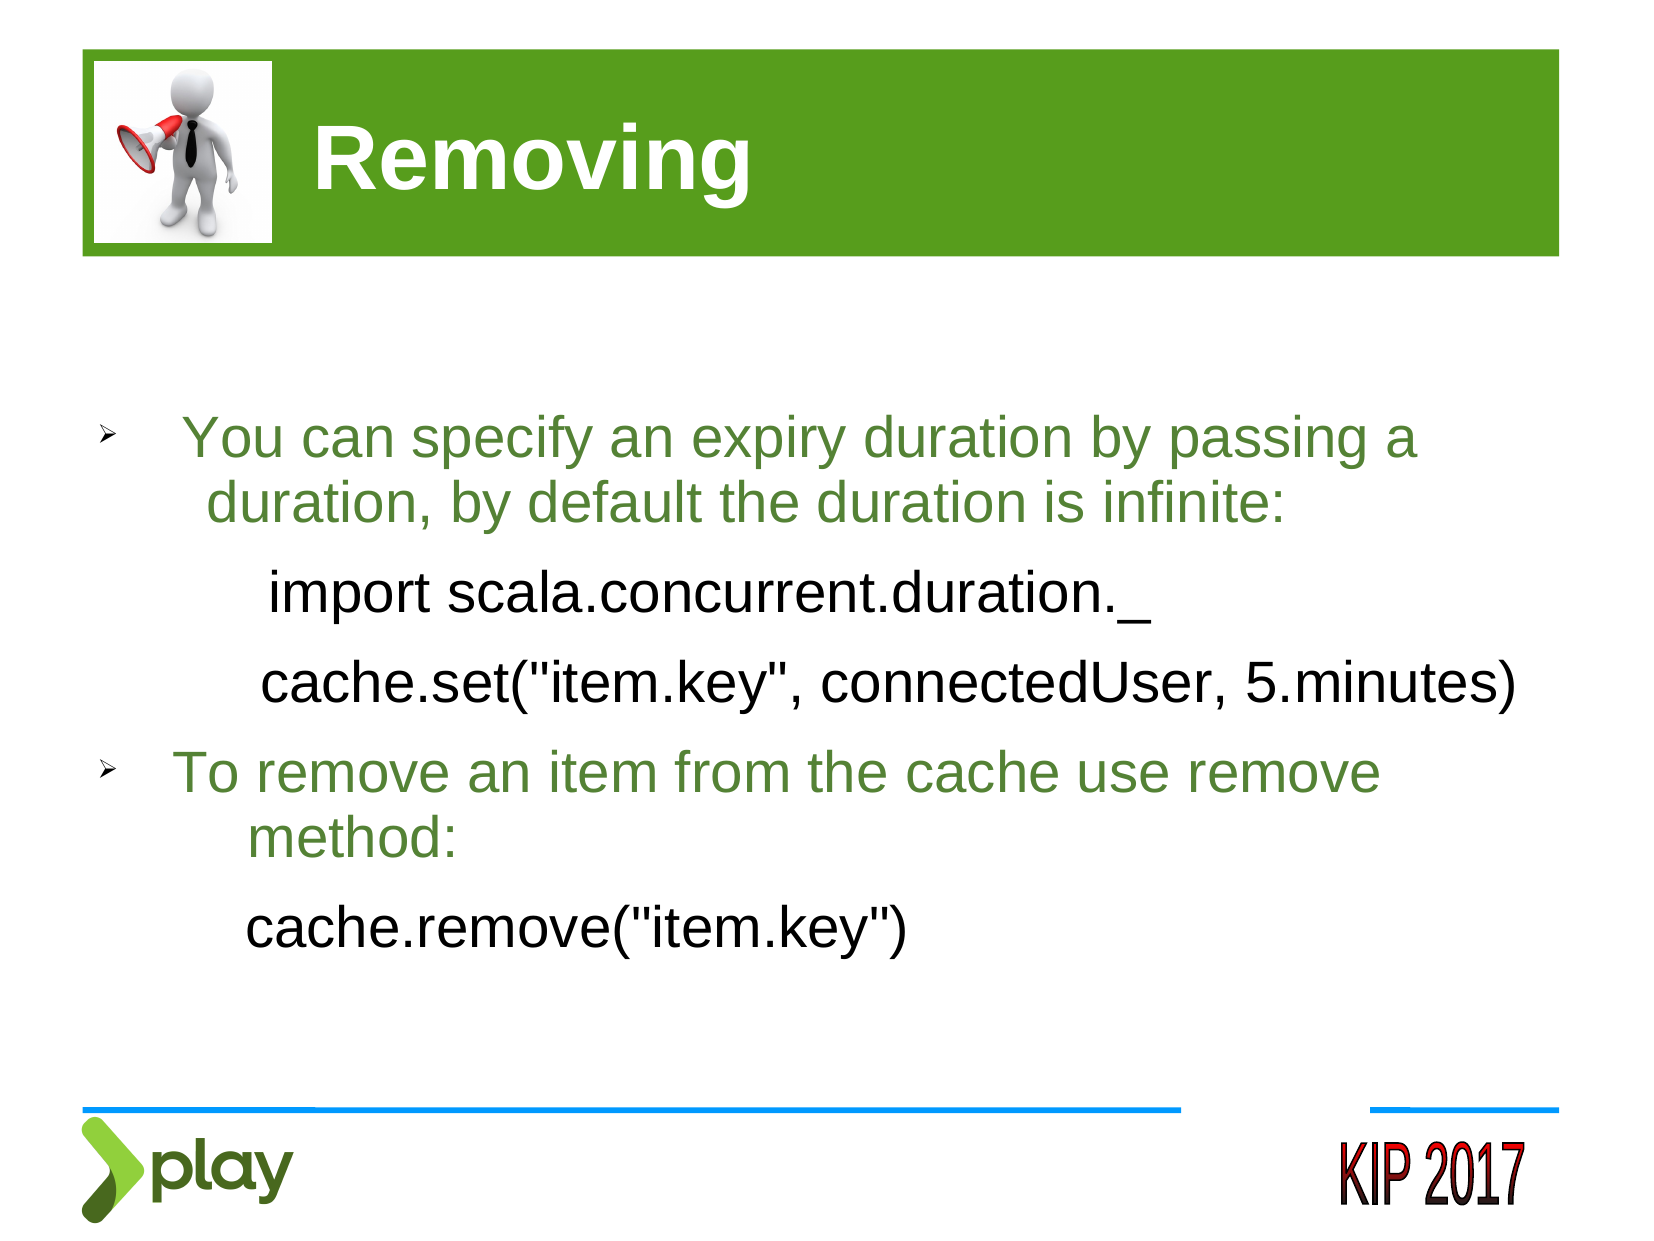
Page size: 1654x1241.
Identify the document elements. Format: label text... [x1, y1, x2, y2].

title Removing [82, 49, 1560, 257]
picture [94, 61, 272, 243]
text_box You can specify an expiry duration by passing a duration, by default the duration is infinite: import scala.concurrent.duration._ cache.set("item.key", connectedUser, 5.minutes) To remove an item from the cache use remove method: cache.remove("item.key") [82, 299, 1560, 1065]
picture [68, 1111, 302, 1229]
